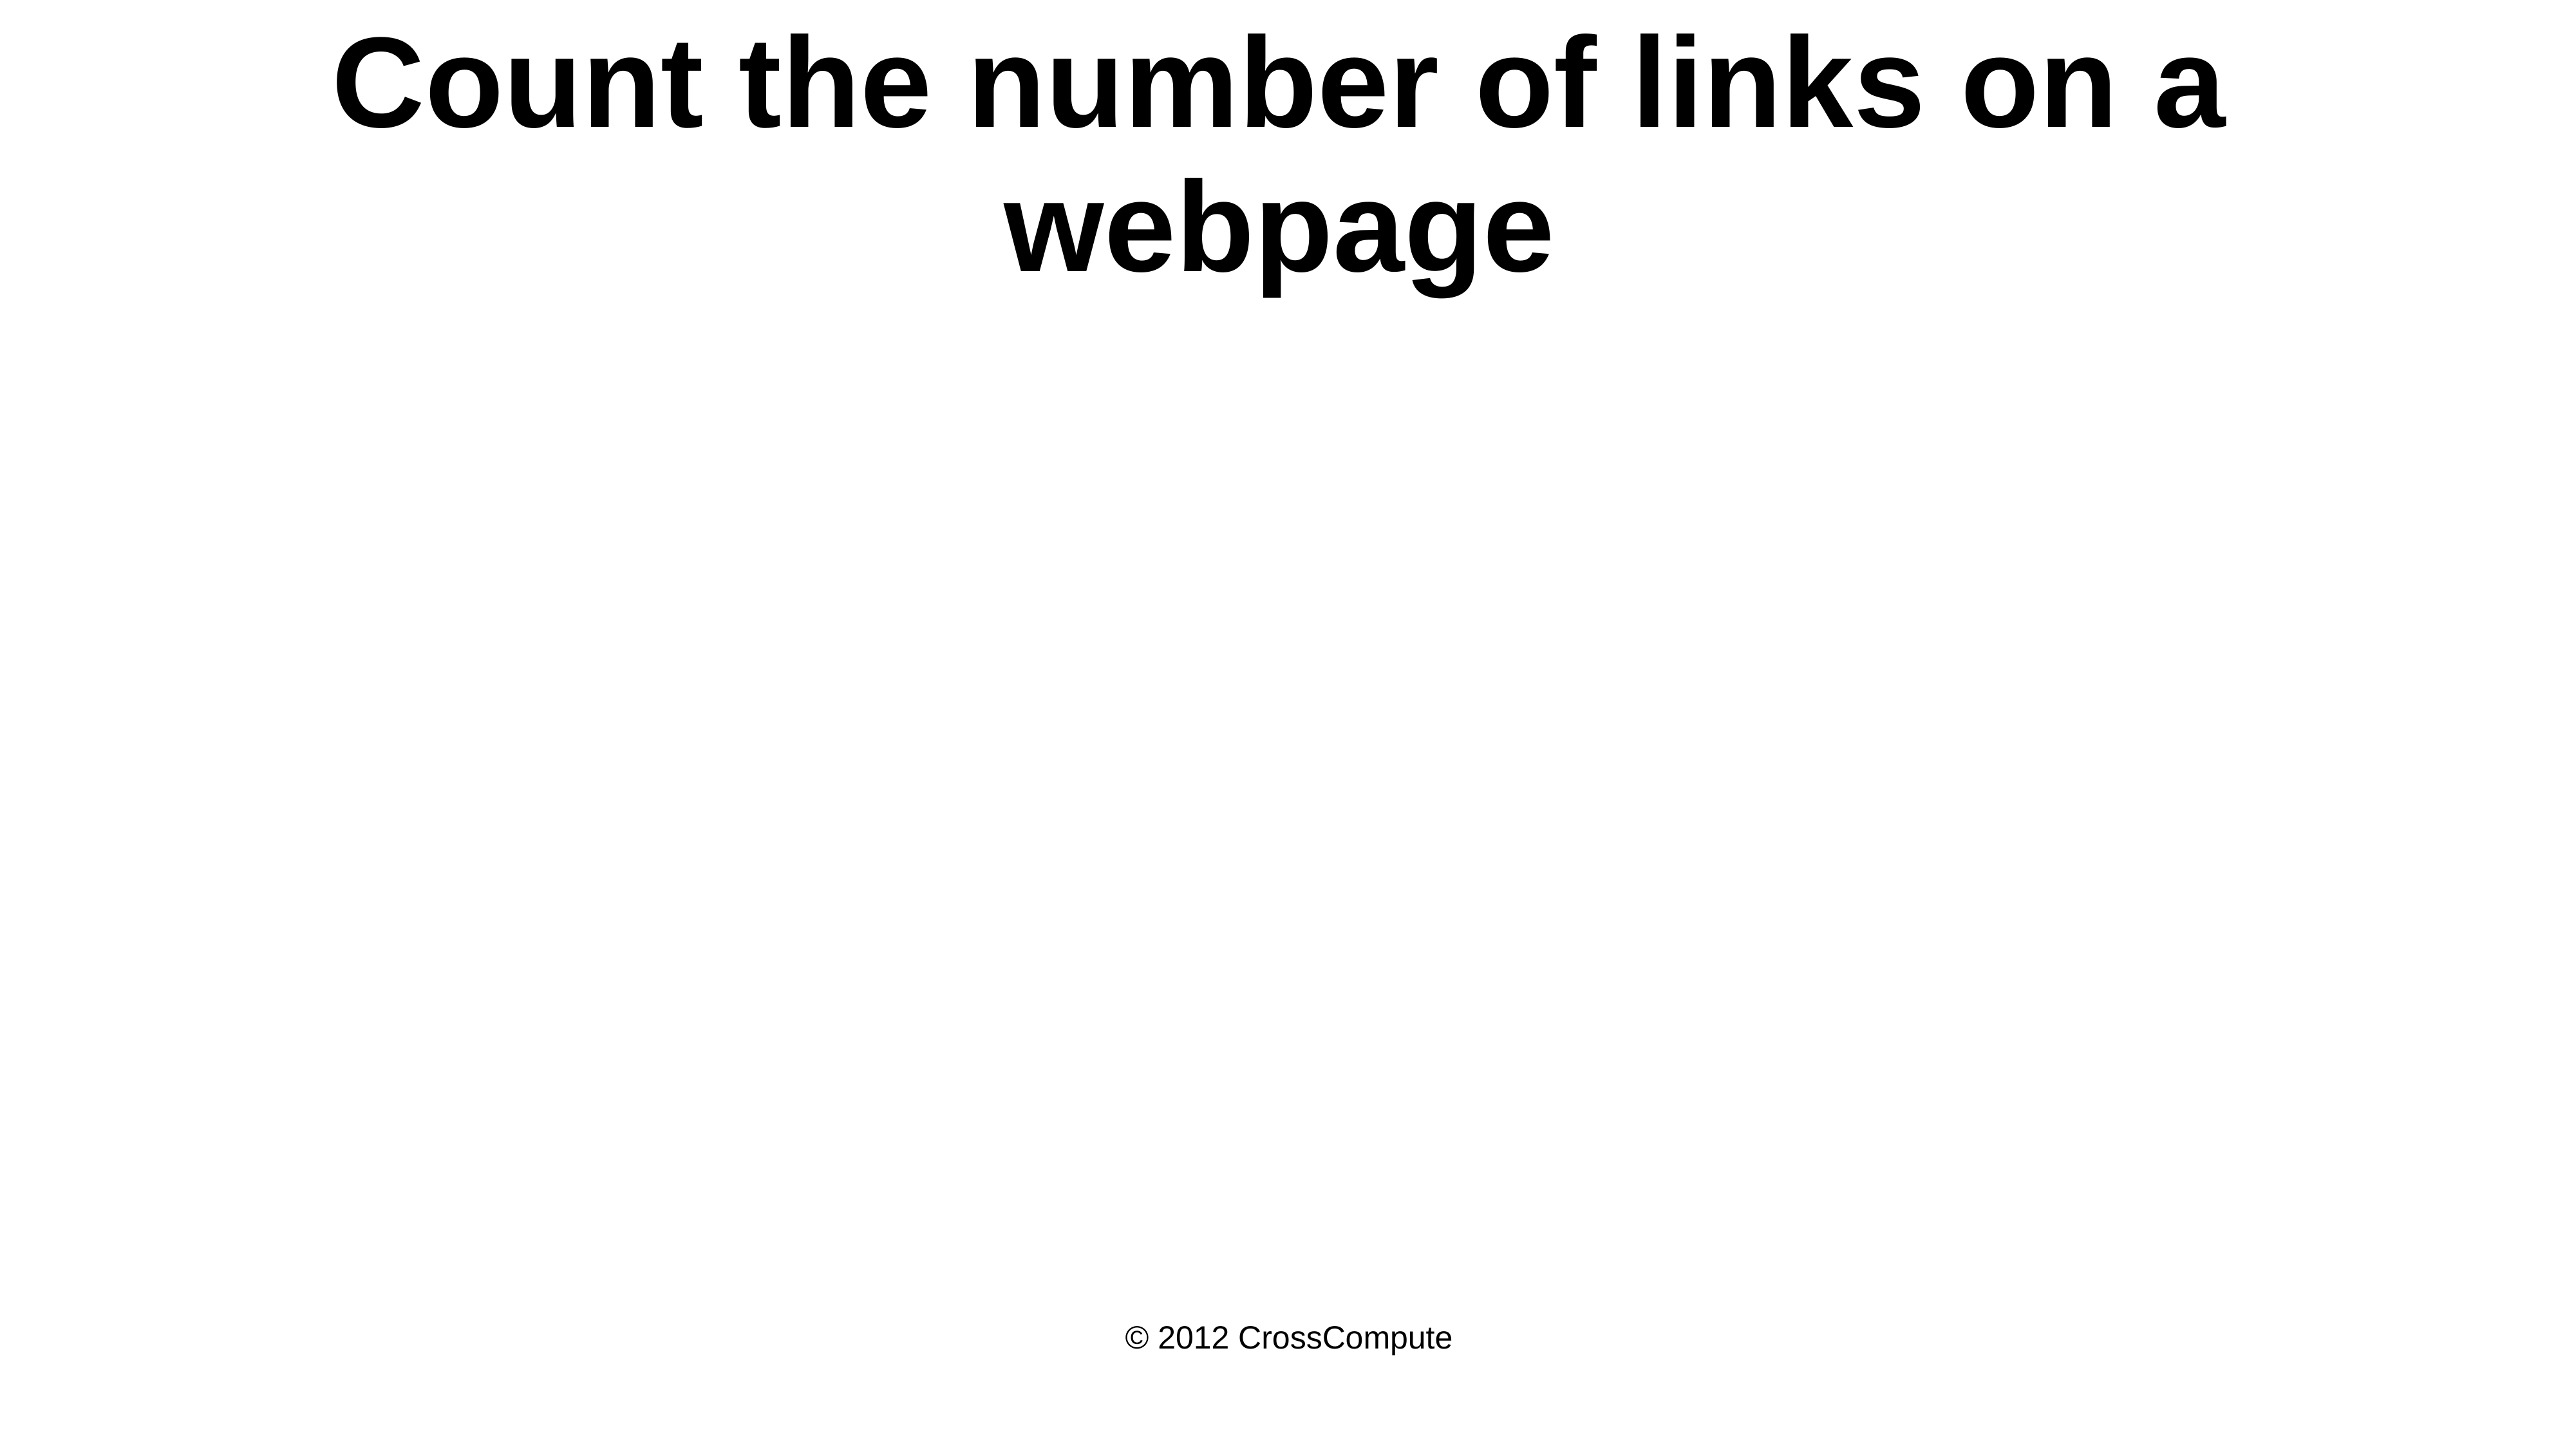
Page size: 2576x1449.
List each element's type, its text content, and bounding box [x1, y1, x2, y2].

title Count the number of links on a webpage [72, 10, 2488, 299]
